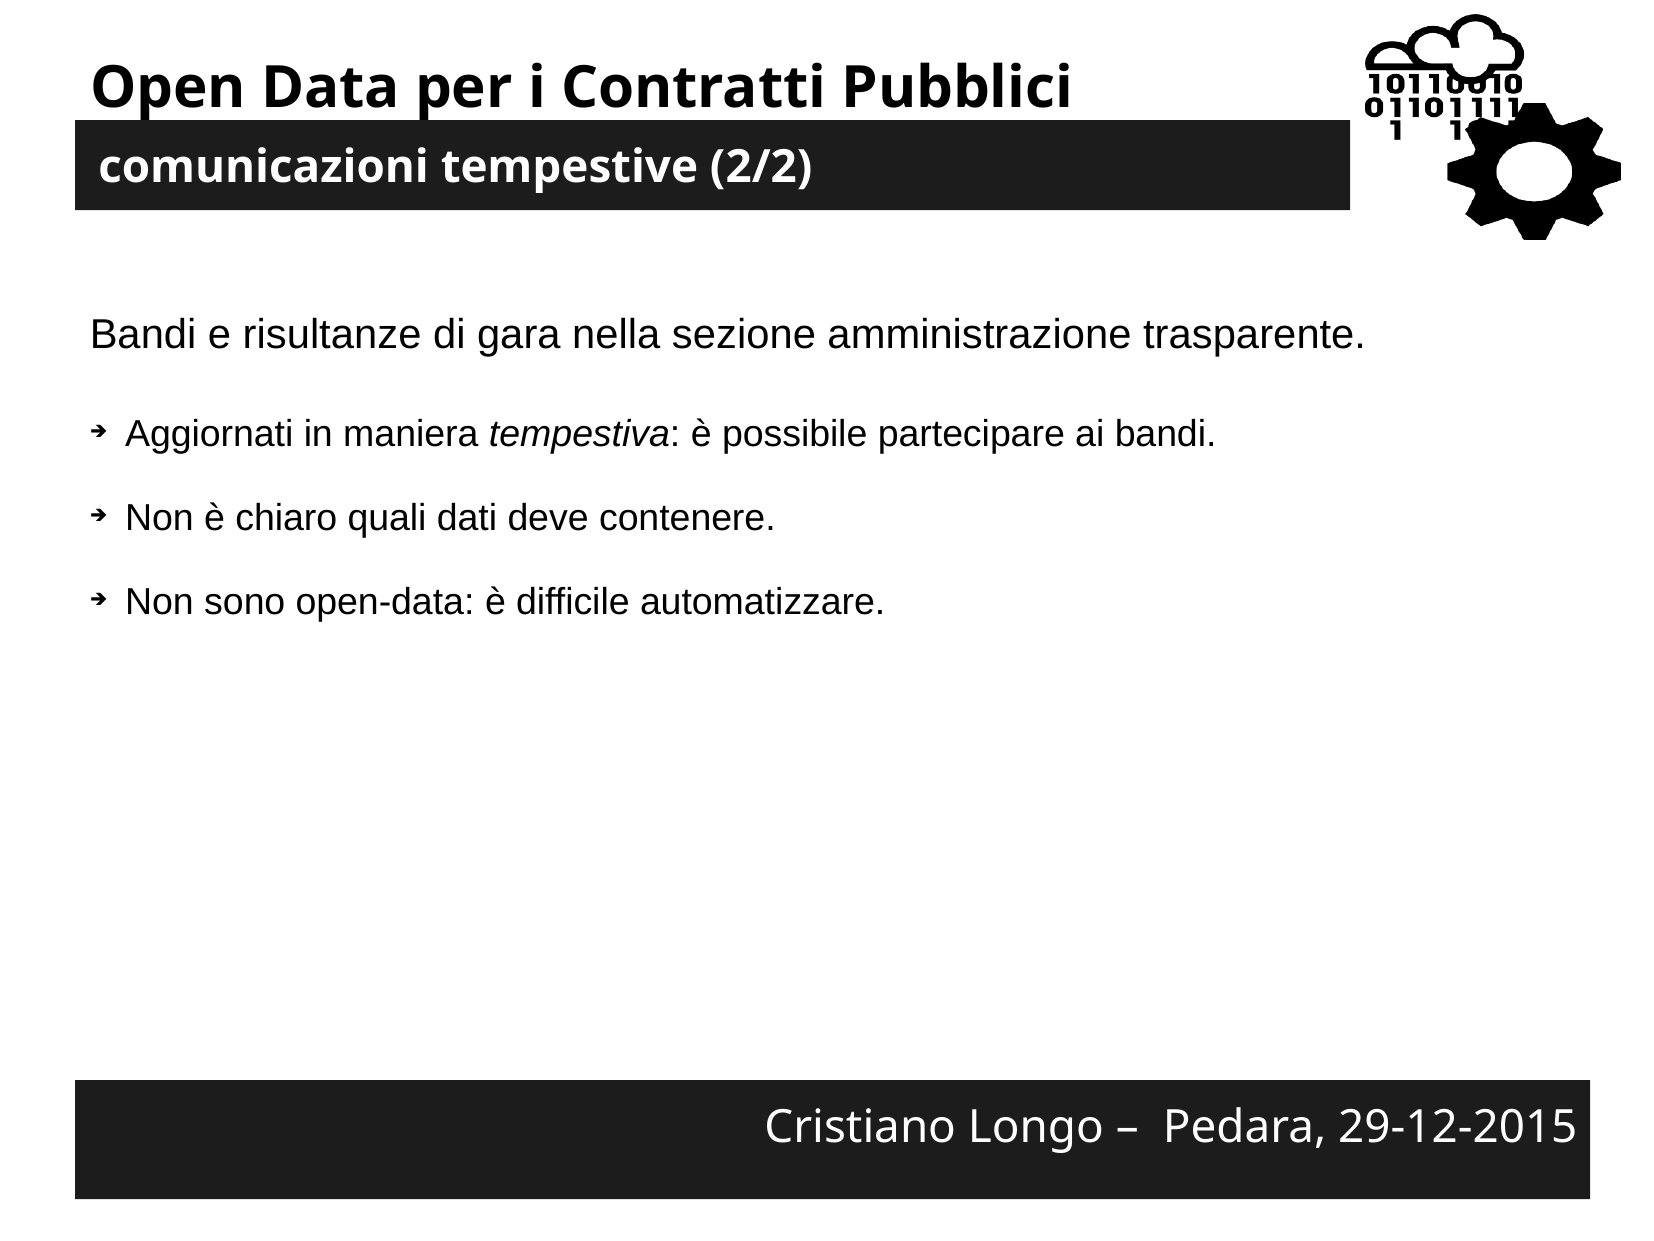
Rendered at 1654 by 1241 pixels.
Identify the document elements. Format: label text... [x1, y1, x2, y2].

picture [1365, 14, 1621, 241]
list comunicazioni tempestive (2/2) [75, 120, 1351, 211]
list Cristiano Longo – Pedara, 29-12-2015 [75, 1080, 1591, 1200]
text_box Bandi e risultanze di gara nella sezione amministrazione trasparente. [75, 303, 1561, 405]
list Open Data per i Contratti Pubblici [75, 45, 1325, 120]
text_box Aggiornati in maniera tempestiva: è possibile partecipare ai bandi. Non è chiaro quali dati deve contenere. Non sono open-data: è difficile automatizzare. [75, 405, 1576, 630]
